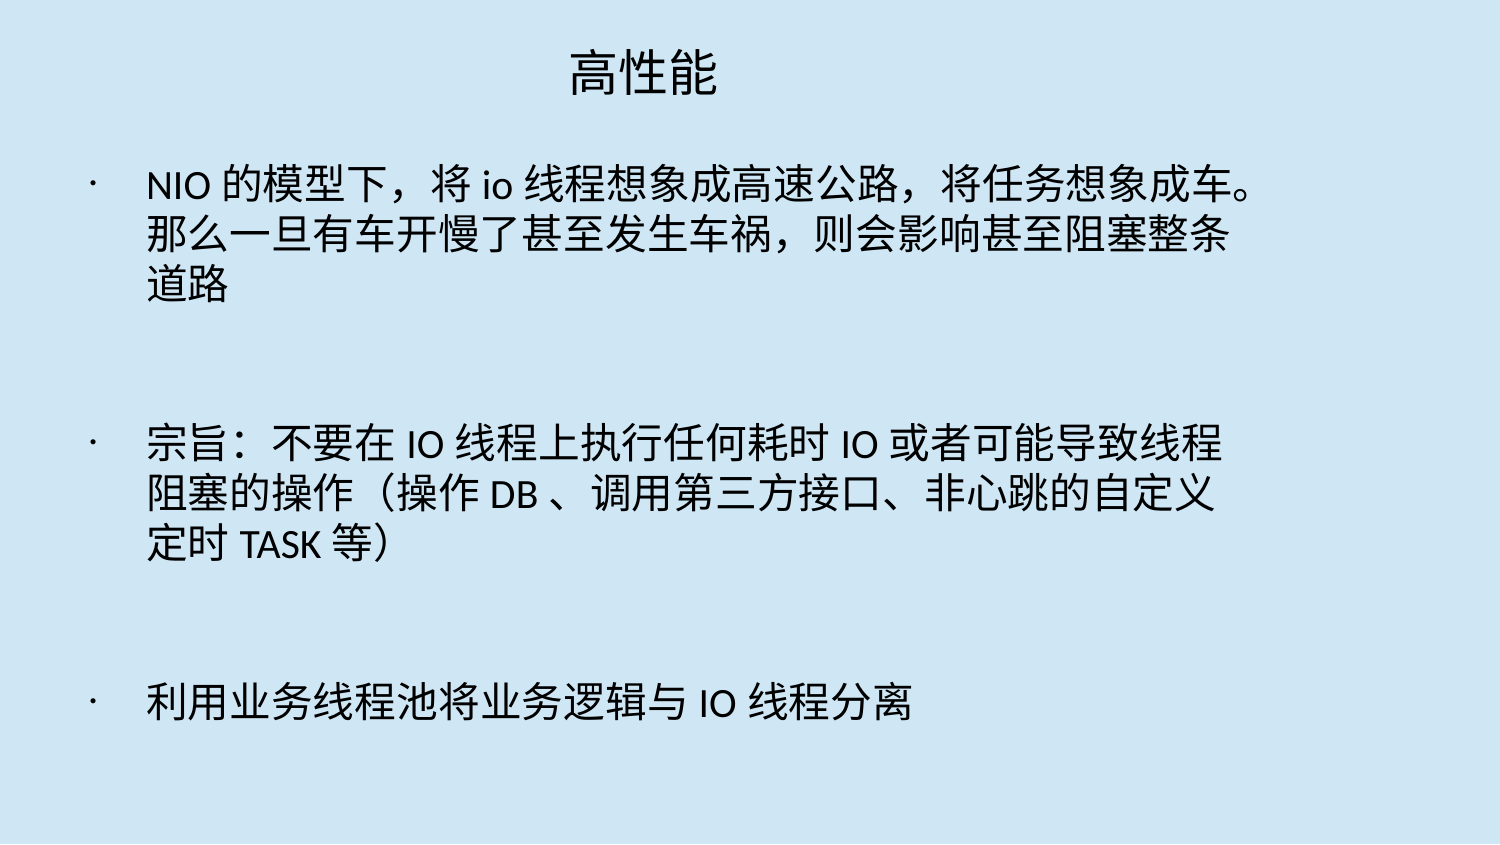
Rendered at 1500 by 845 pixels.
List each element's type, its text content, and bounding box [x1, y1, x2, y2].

title 高性能 [135, 33, 1152, 103]
list NIO的模型下，将io线程想象成高速公路，将任务想象成车。那么一旦有车开慢了甚至发生车祸，则会影响甚至阻塞整条道路 宗旨：不要在IO线程上执行任何耗时IO或者可能导致线程阻塞的操作（操作DB、调用第三方接口、非心跳的自定义定时TASK等） 利用业务线程池将业务逻辑与IO线程分离 [75, 150, 1258, 730]
